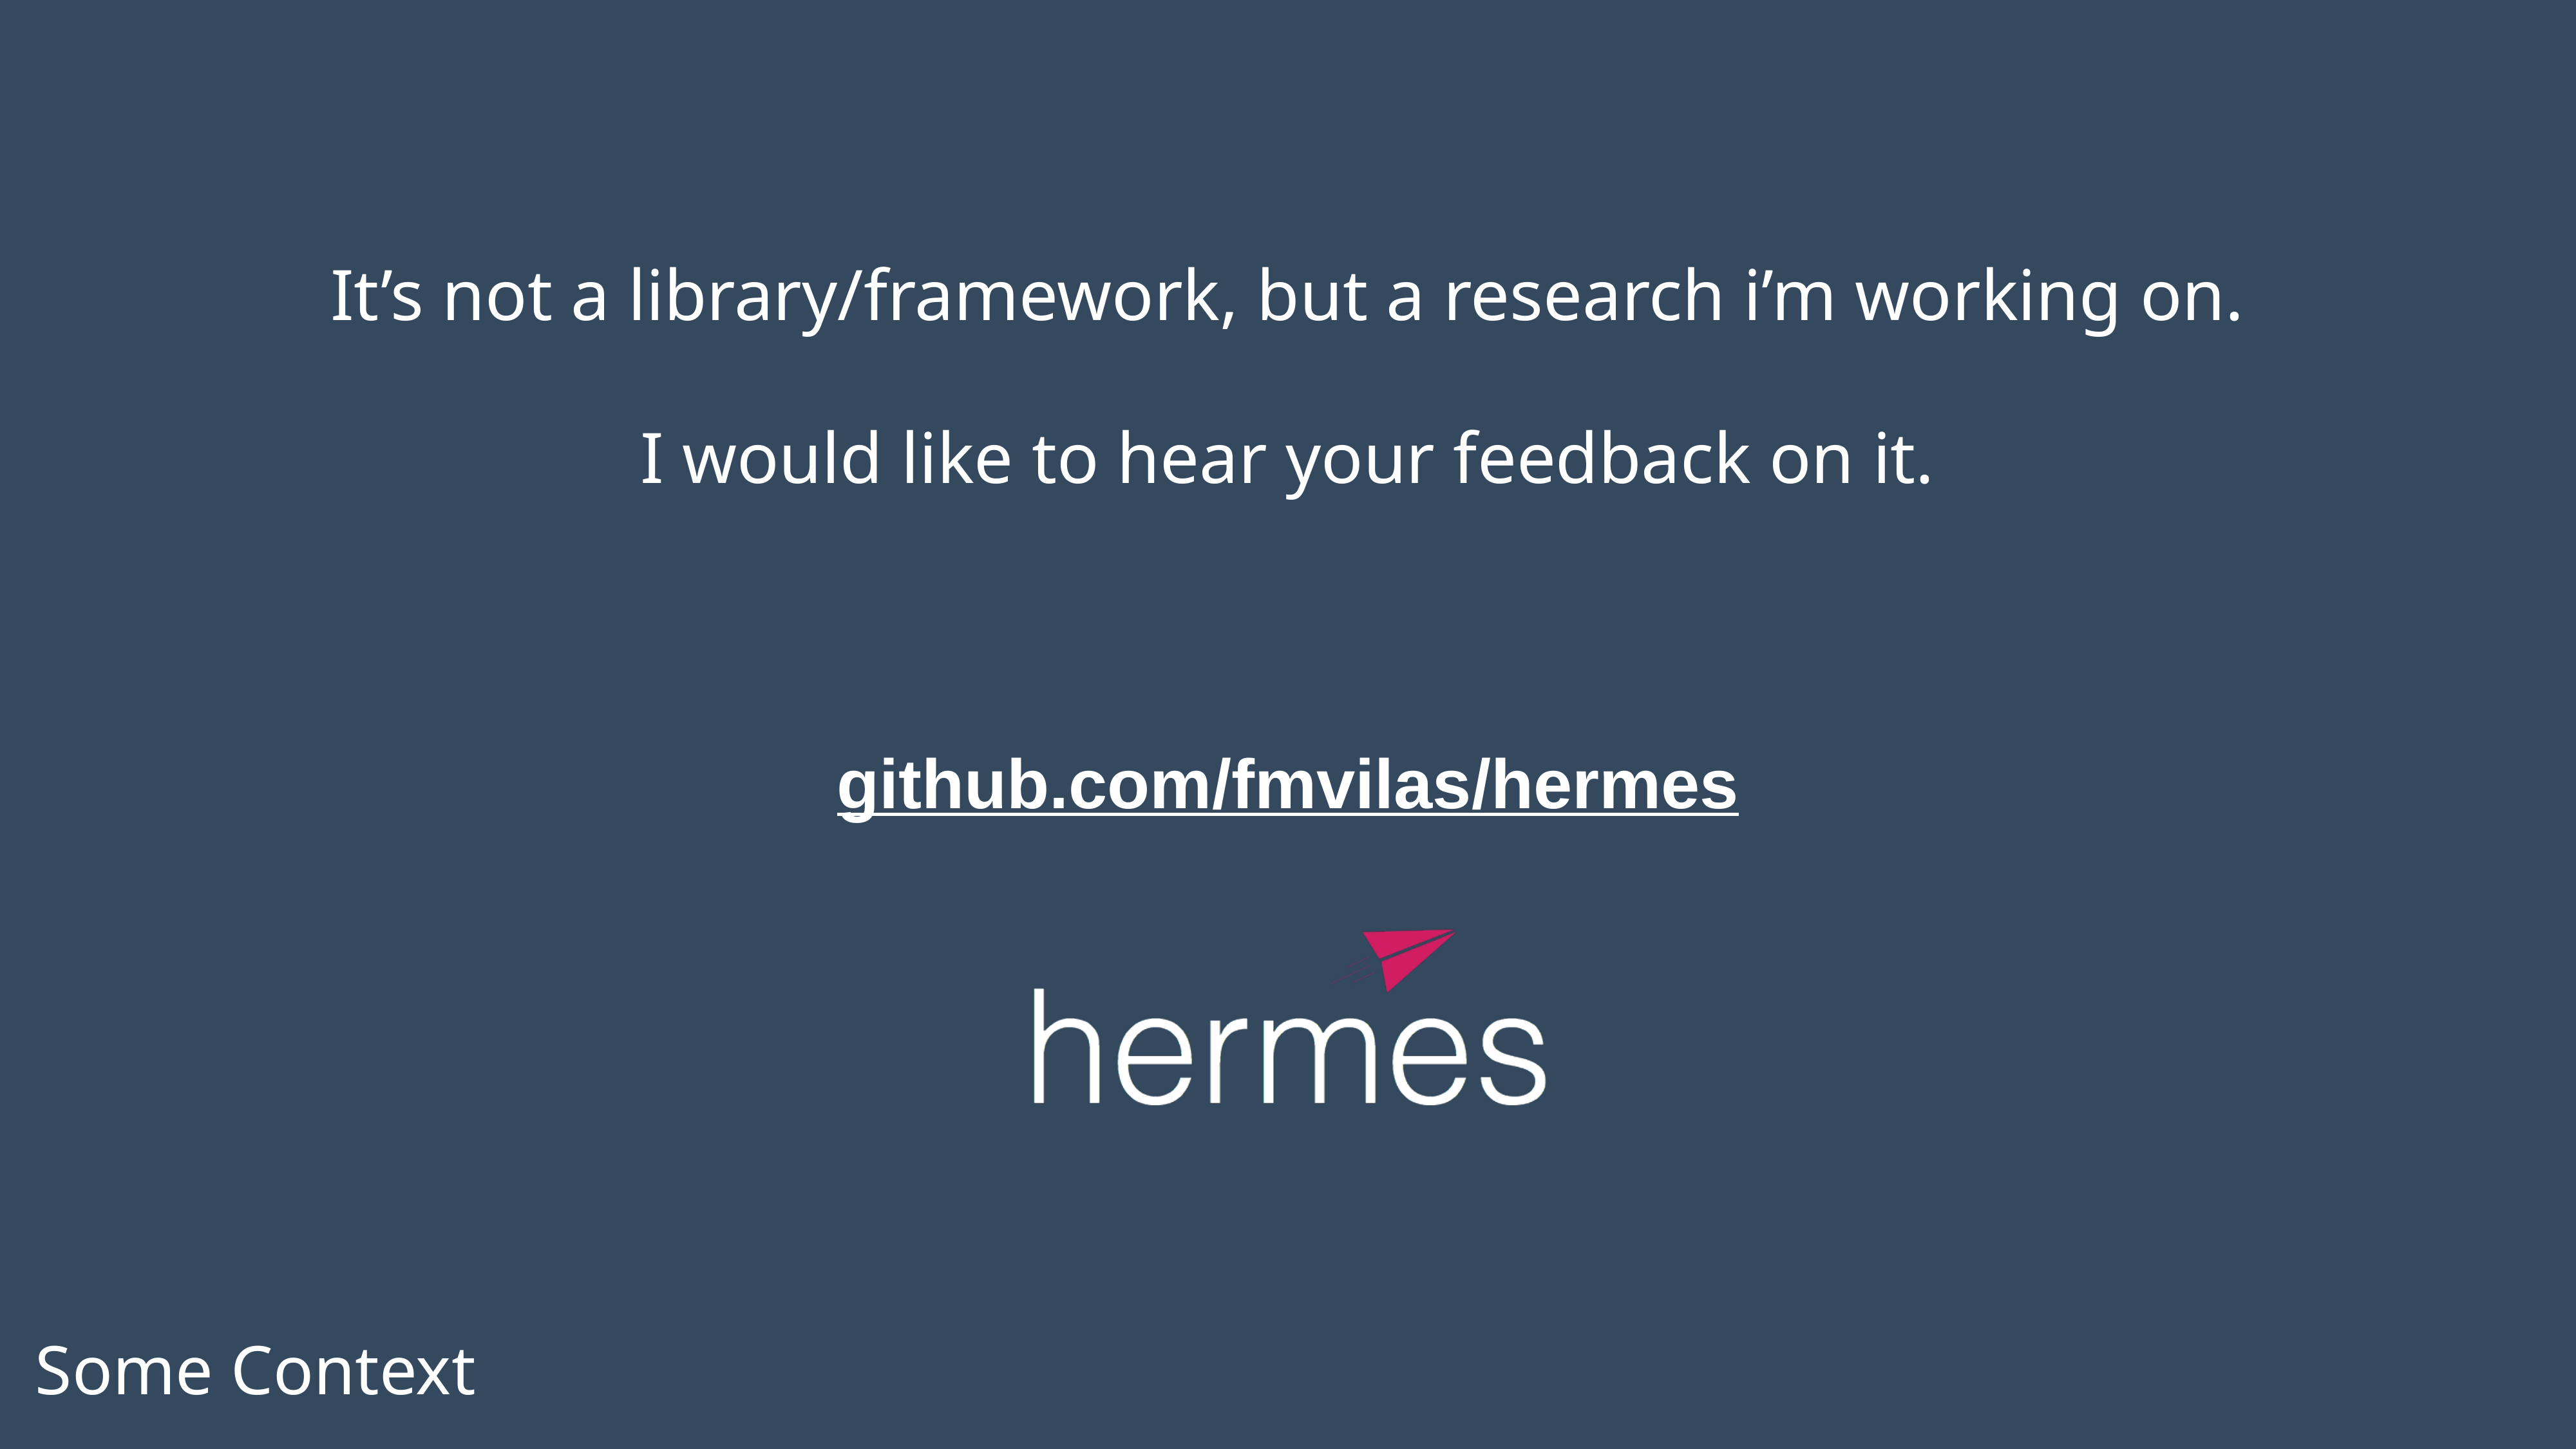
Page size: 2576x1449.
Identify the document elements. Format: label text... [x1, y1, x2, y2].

picture [1007, 900, 1569, 1166]
text_box Some Context [30, 1322, 482, 1414]
text_box It’s not a library/framework, but a research i’m working on. I would like to hear your feedback on it. github.com/fmvilas/hermes [325, 245, 2251, 828]
